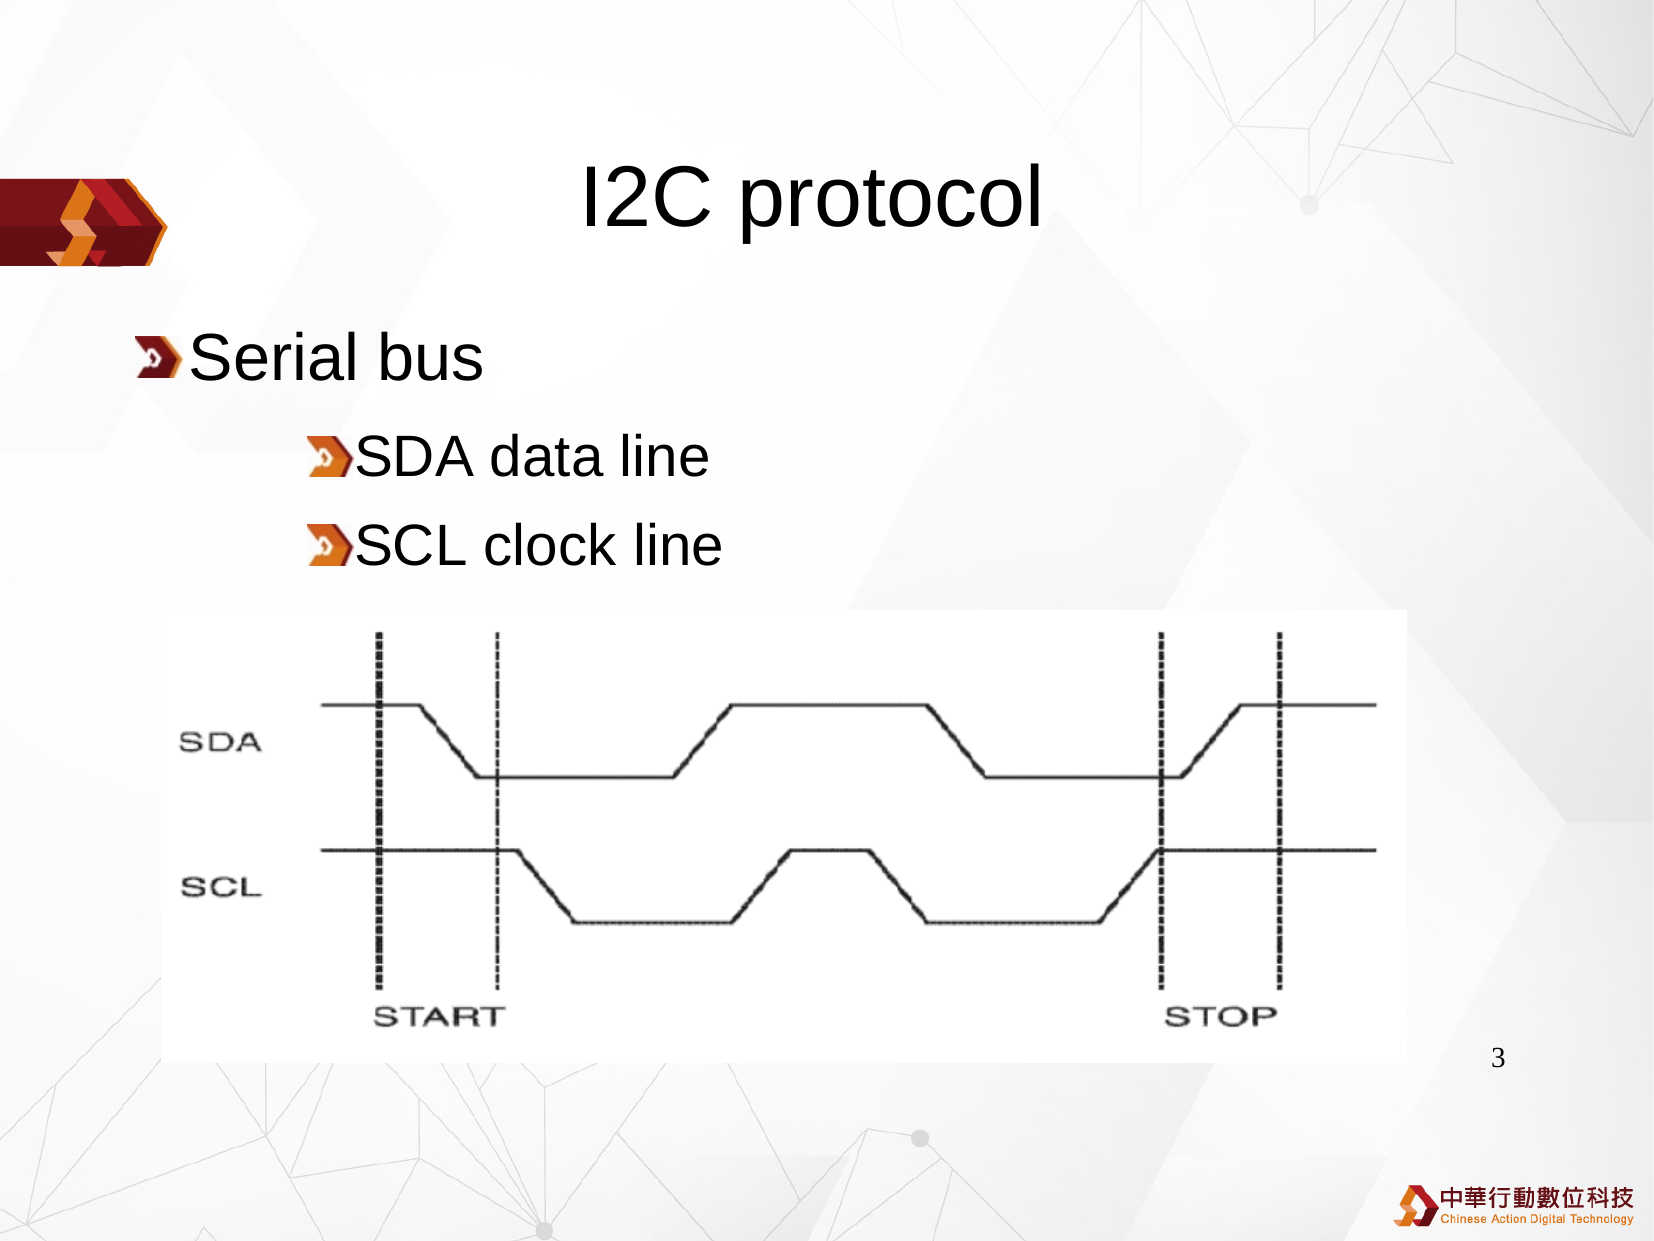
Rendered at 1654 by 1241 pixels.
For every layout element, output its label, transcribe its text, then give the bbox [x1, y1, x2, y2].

list Serial bus SDA data line SCL clock line [118, 319, 1571, 616]
picture [0, 0, 1654, 1241]
title I2C protocol [118, 112, 1506, 281]
